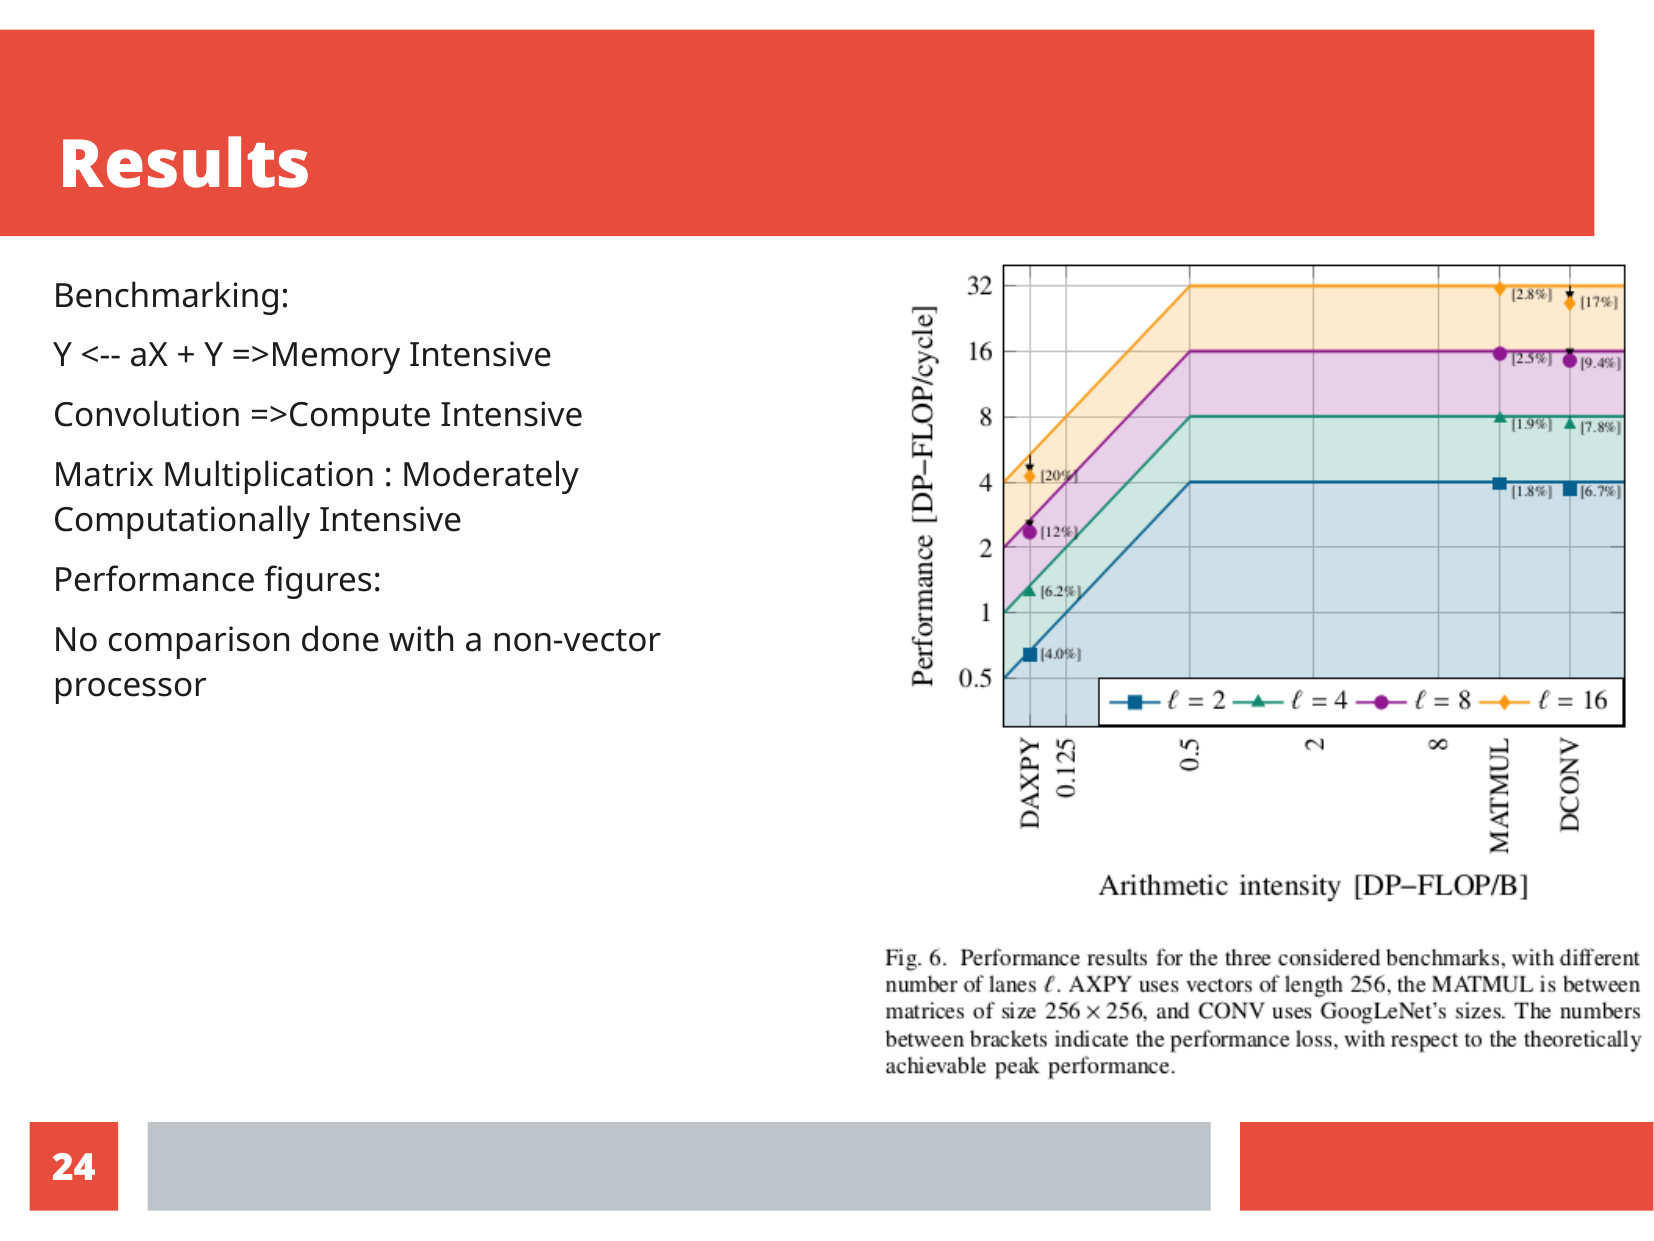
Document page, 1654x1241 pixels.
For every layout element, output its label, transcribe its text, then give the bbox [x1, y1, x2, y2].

title Results [59, 59, 1595, 207]
picture [870, 243, 1654, 1111]
list Benchmarking: Y <-- aX + Y =>Memory Intensive Convolution =>Compute Intensive Matrix Multiplication : Moderately Computationally Intensive Performance figures: No comparison done with a non-vector processor [53, 271, 804, 1040]
